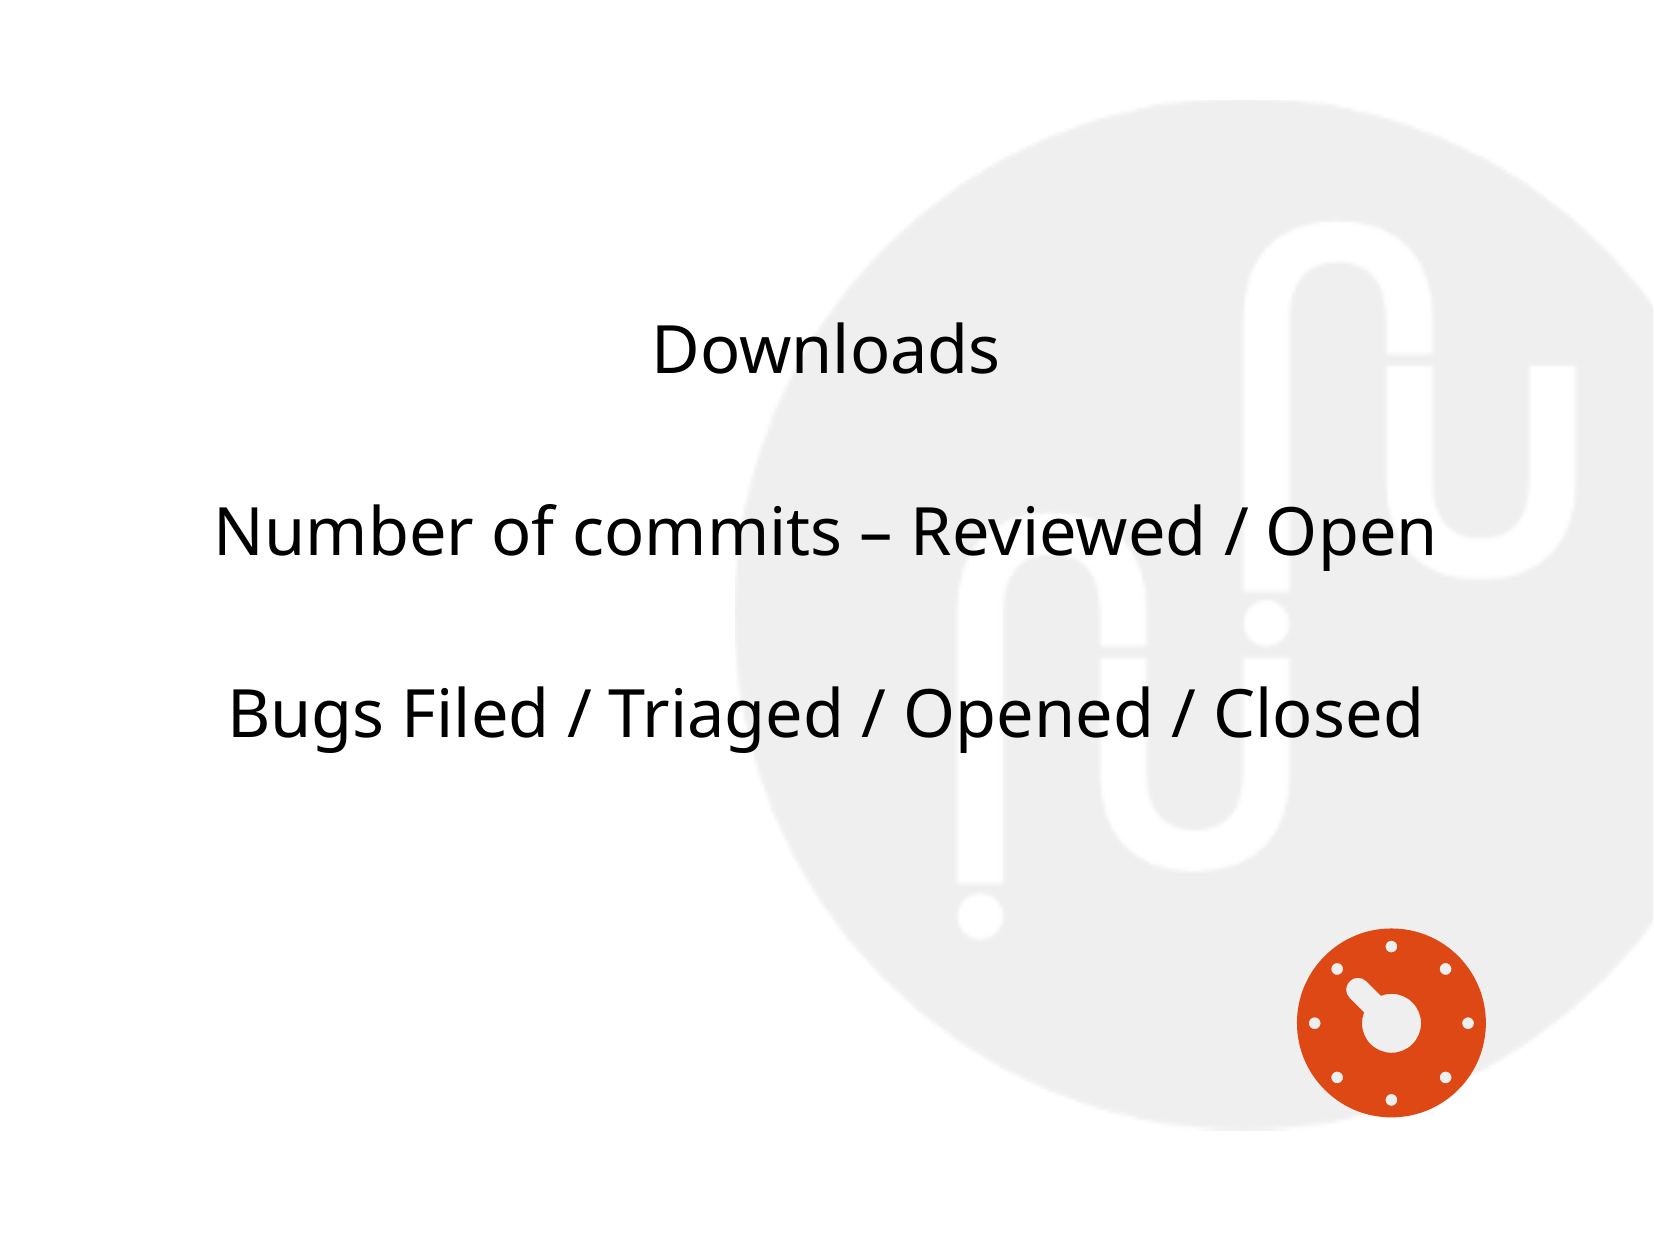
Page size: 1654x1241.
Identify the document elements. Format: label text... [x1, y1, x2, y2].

picture [735, 100, 1654, 1142]
subtitle Downloads Number of commits – Reviewed / Open Bugs Filed / Triaged / Opened / Closed [82, 49, 1571, 1010]
